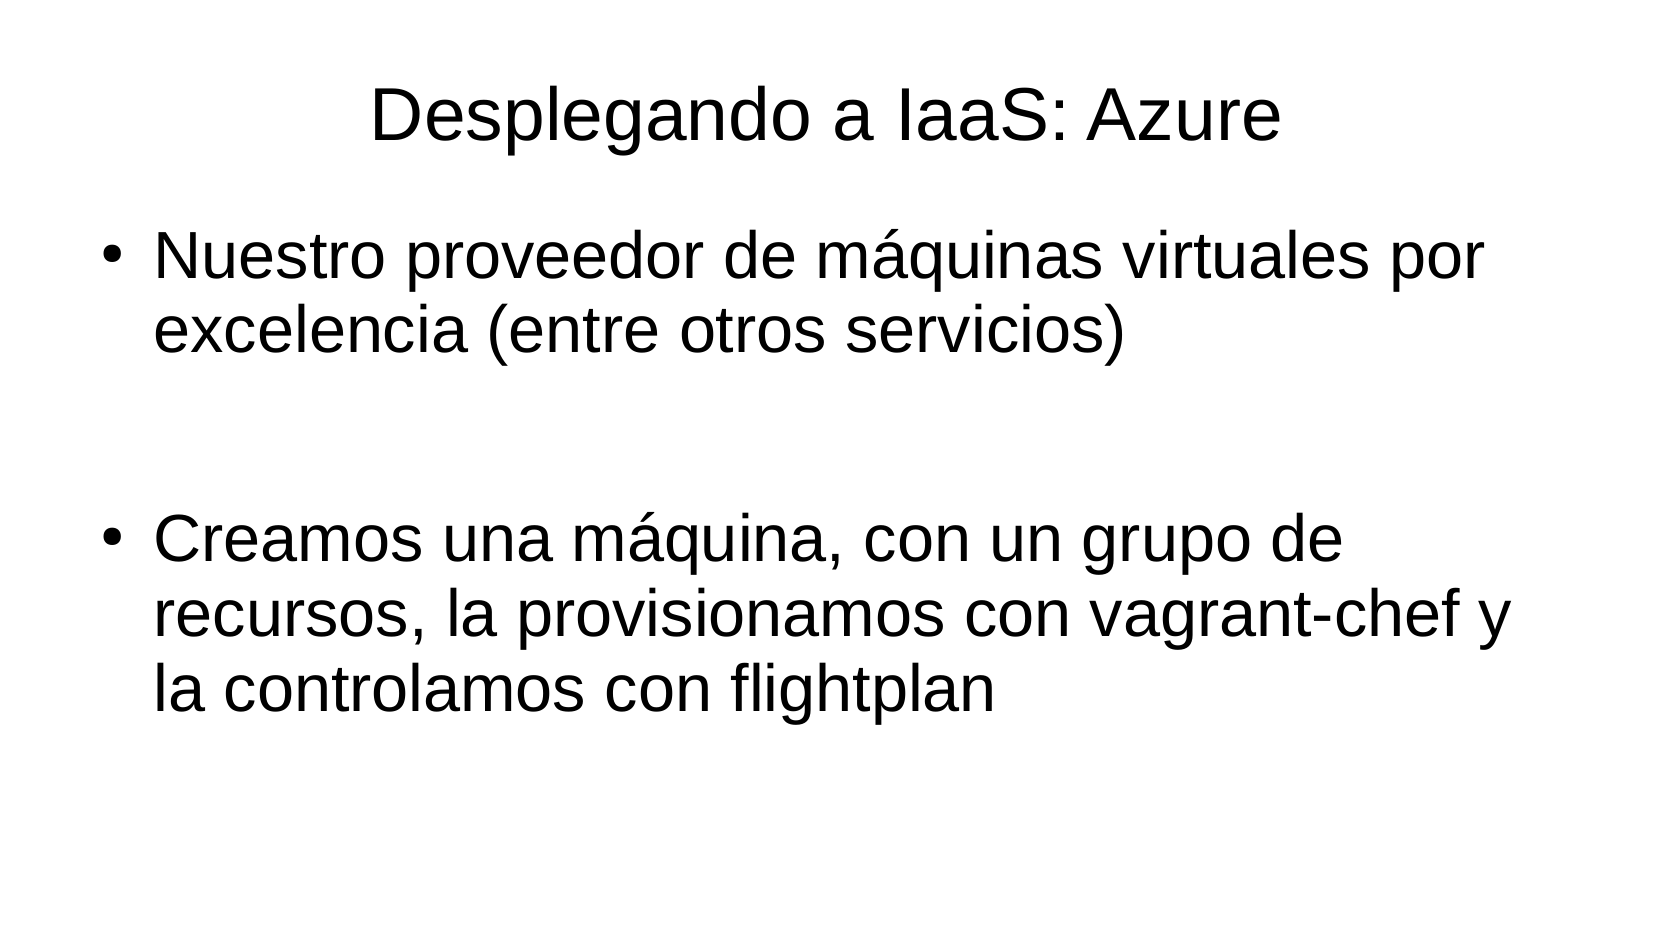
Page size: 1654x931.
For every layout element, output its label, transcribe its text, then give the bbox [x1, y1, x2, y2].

title Desplegando a IaaS: Azure [82, 37, 1571, 193]
list Nuestro proveedor de máquinas virtuales por excelencia (entre otros servicios) Creamos una máquina, con un grupo de recursos, la provisionamos con vagrant-chef y la controlamos con flightplan [82, 217, 1571, 758]
